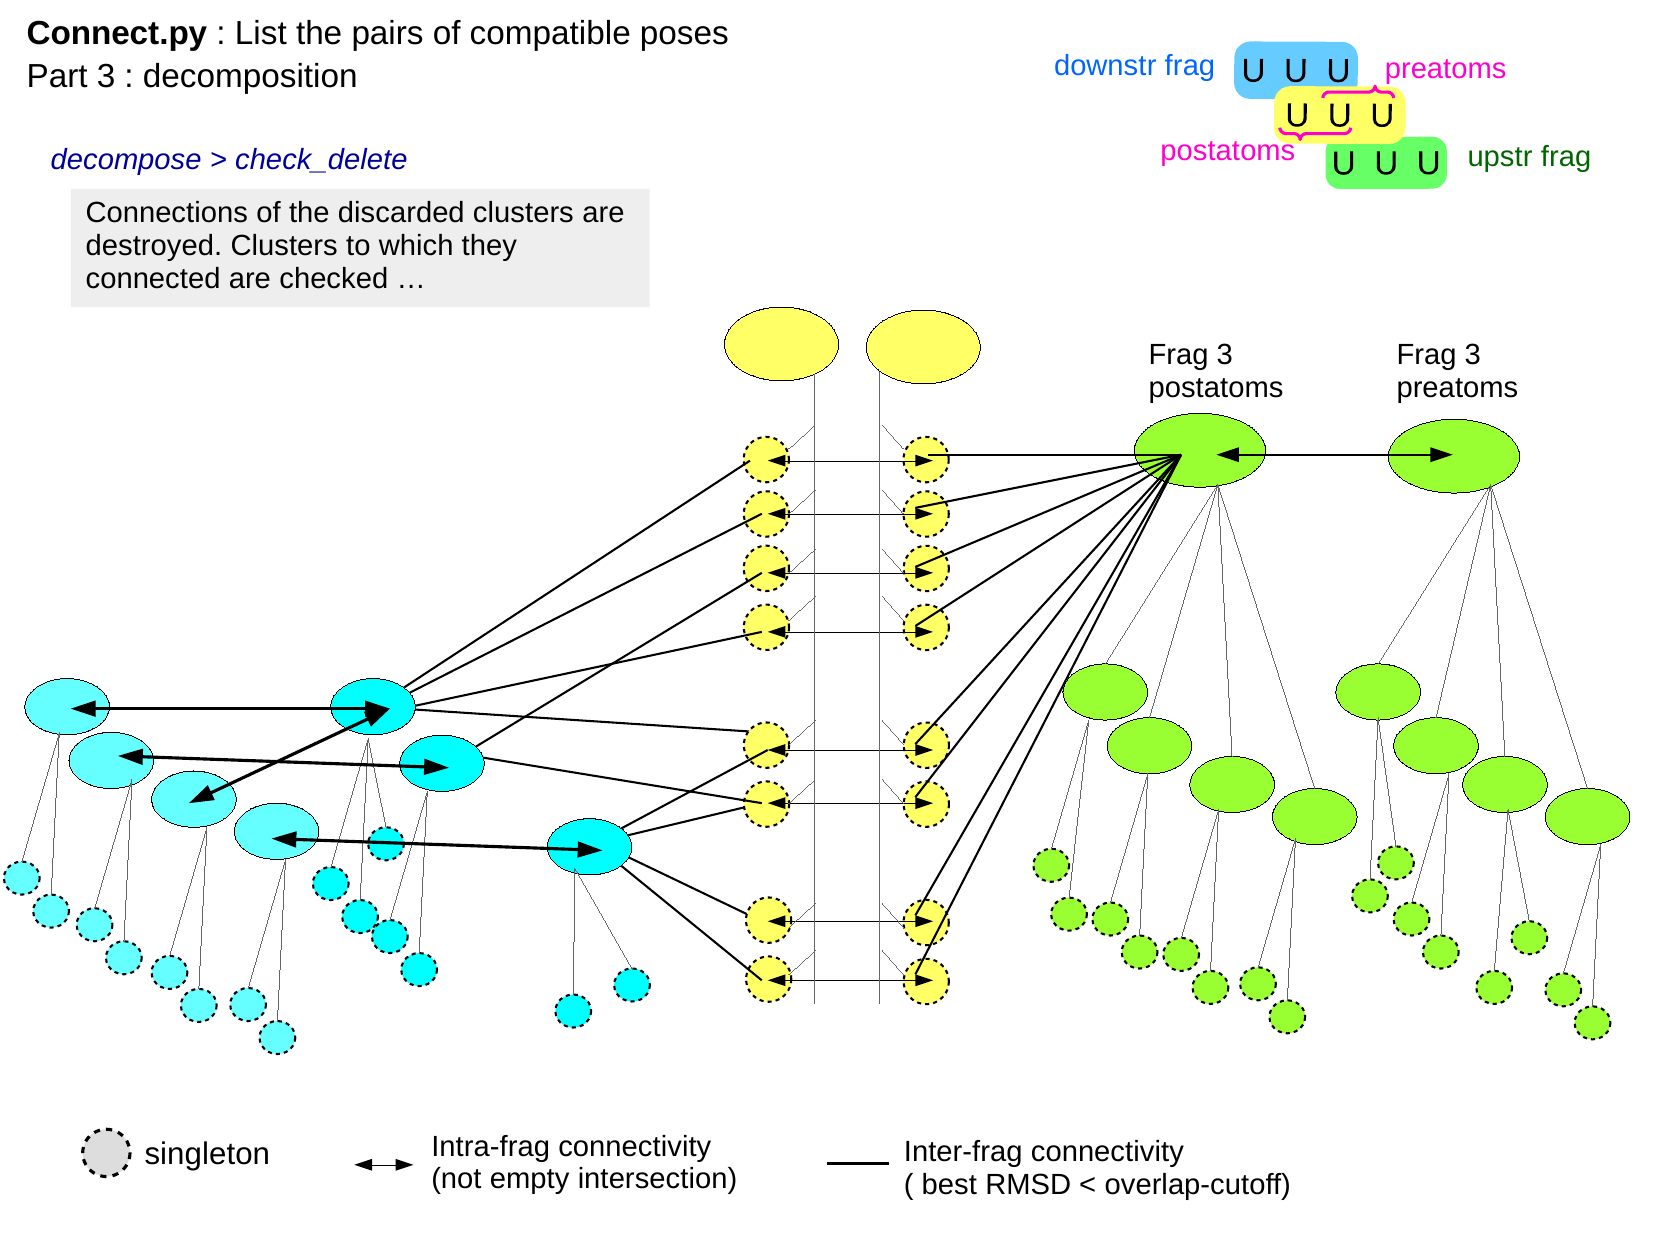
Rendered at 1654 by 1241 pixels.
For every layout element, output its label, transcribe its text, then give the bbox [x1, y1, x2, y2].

text_box [33, 894, 69, 928]
text_box [1107, 717, 1192, 774]
text_box [903, 722, 932, 750]
text_box preatoms [1370, 44, 1522, 93]
text_box [1462, 756, 1548, 813]
text_box [903, 900, 922, 921]
text_box [1152, 464, 1170, 479]
text_box decompose > check_delete [35, 135, 435, 184]
text_box [903, 545, 943, 573]
text_box [1378, 846, 1414, 880]
text_box [1393, 902, 1430, 936]
text_box [903, 781, 949, 827]
text_box [1033, 848, 1070, 882]
text_box U U U [1252, 41, 1358, 100]
text_box [903, 781, 925, 803]
text_box [933, 915, 949, 945]
text_box [1134, 413, 1266, 488]
text_box [180, 988, 217, 1022]
text_box [82, 1129, 130, 1177]
text_box Inter-frag connectivity ( best RMSD < overlap-cutoff) [889, 1128, 1307, 1209]
text_box [1574, 1006, 1611, 1040]
text_box [68, 732, 154, 789]
text_box [1422, 935, 1459, 969]
text_box [401, 953, 438, 987]
text_box downstr frag [1039, 41, 1252, 122]
text_box [743, 722, 790, 759]
text_box postatoms [1145, 126, 1323, 178]
text_box [903, 491, 944, 514]
text_box [743, 545, 789, 592]
text_box [903, 503, 949, 537]
text_box [1352, 879, 1388, 913]
text_box [76, 908, 113, 942]
text_box [105, 941, 142, 975]
text_box [1139, 460, 1163, 469]
text_box [724, 307, 839, 381]
text_box [3, 861, 40, 895]
text_box [259, 1021, 296, 1055]
text_box [555, 994, 592, 1028]
text_box [1545, 788, 1630, 845]
text_box [1092, 902, 1129, 936]
text_box [1189, 756, 1275, 813]
text_box [746, 956, 792, 1002]
text_box [745, 897, 792, 943]
text_box [866, 310, 981, 384]
text_box Frag 3 postatoms [1133, 330, 1300, 412]
text_box [1121, 935, 1158, 969]
text_box Connect.py : List the pairs of compatible poses Part 3 : decomposition [11, 7, 886, 107]
text_box [368, 827, 404, 841]
text_box [1476, 970, 1513, 1004]
text_box [1269, 1000, 1306, 1034]
text_box [1163, 937, 1200, 971]
text_box [547, 818, 632, 875]
text_box [342, 900, 408, 954]
text_box [743, 781, 790, 827]
text_box [331, 710, 366, 727]
text_box [230, 988, 266, 1022]
text_box U U U [1273, 86, 1406, 144]
text_box [1135, 456, 1164, 462]
text_box [24, 678, 110, 735]
text_box [903, 436, 949, 483]
text_box Frag 3 preatoms [1381, 330, 1536, 412]
text_box [1051, 897, 1087, 931]
text_box [1511, 921, 1548, 955]
text_box [904, 611, 949, 651]
text_box [234, 803, 319, 860]
text_box [1545, 973, 1582, 1007]
text_box [903, 604, 939, 632]
text_box [151, 955, 188, 989]
text_box [1192, 970, 1229, 1004]
text_box upstr frag [1452, 132, 1630, 184]
text_box singleton [129, 1129, 319, 1179]
text_box [743, 436, 789, 483]
text_box [903, 899, 946, 946]
text_box [330, 678, 416, 735]
text_box [904, 724, 949, 768]
text_box [1062, 663, 1148, 721]
text_box [399, 735, 485, 792]
text_box [151, 770, 237, 828]
text_box [1240, 967, 1276, 1001]
text_box [903, 959, 921, 980]
text_box [312, 866, 349, 901]
text_box [1393, 717, 1479, 774]
text_box [743, 604, 790, 650]
text_box [1146, 465, 1161, 474]
text_box [614, 968, 650, 1002]
text_box U U U [1325, 136, 1447, 189]
text_box [750, 751, 789, 768]
text_box [743, 491, 789, 537]
text_box [1388, 419, 1520, 494]
text_box [1272, 788, 1358, 845]
text_box [1335, 663, 1421, 721]
text_box Connections of the discarded clusters are destroyed. Clusters to which they connected are checked … [70, 188, 650, 308]
text_box [903, 958, 949, 1005]
text_box Intra-frag connectivity (not empty intersection) [416, 1122, 753, 1203]
text_box [904, 556, 949, 592]
text_box [368, 844, 404, 861]
